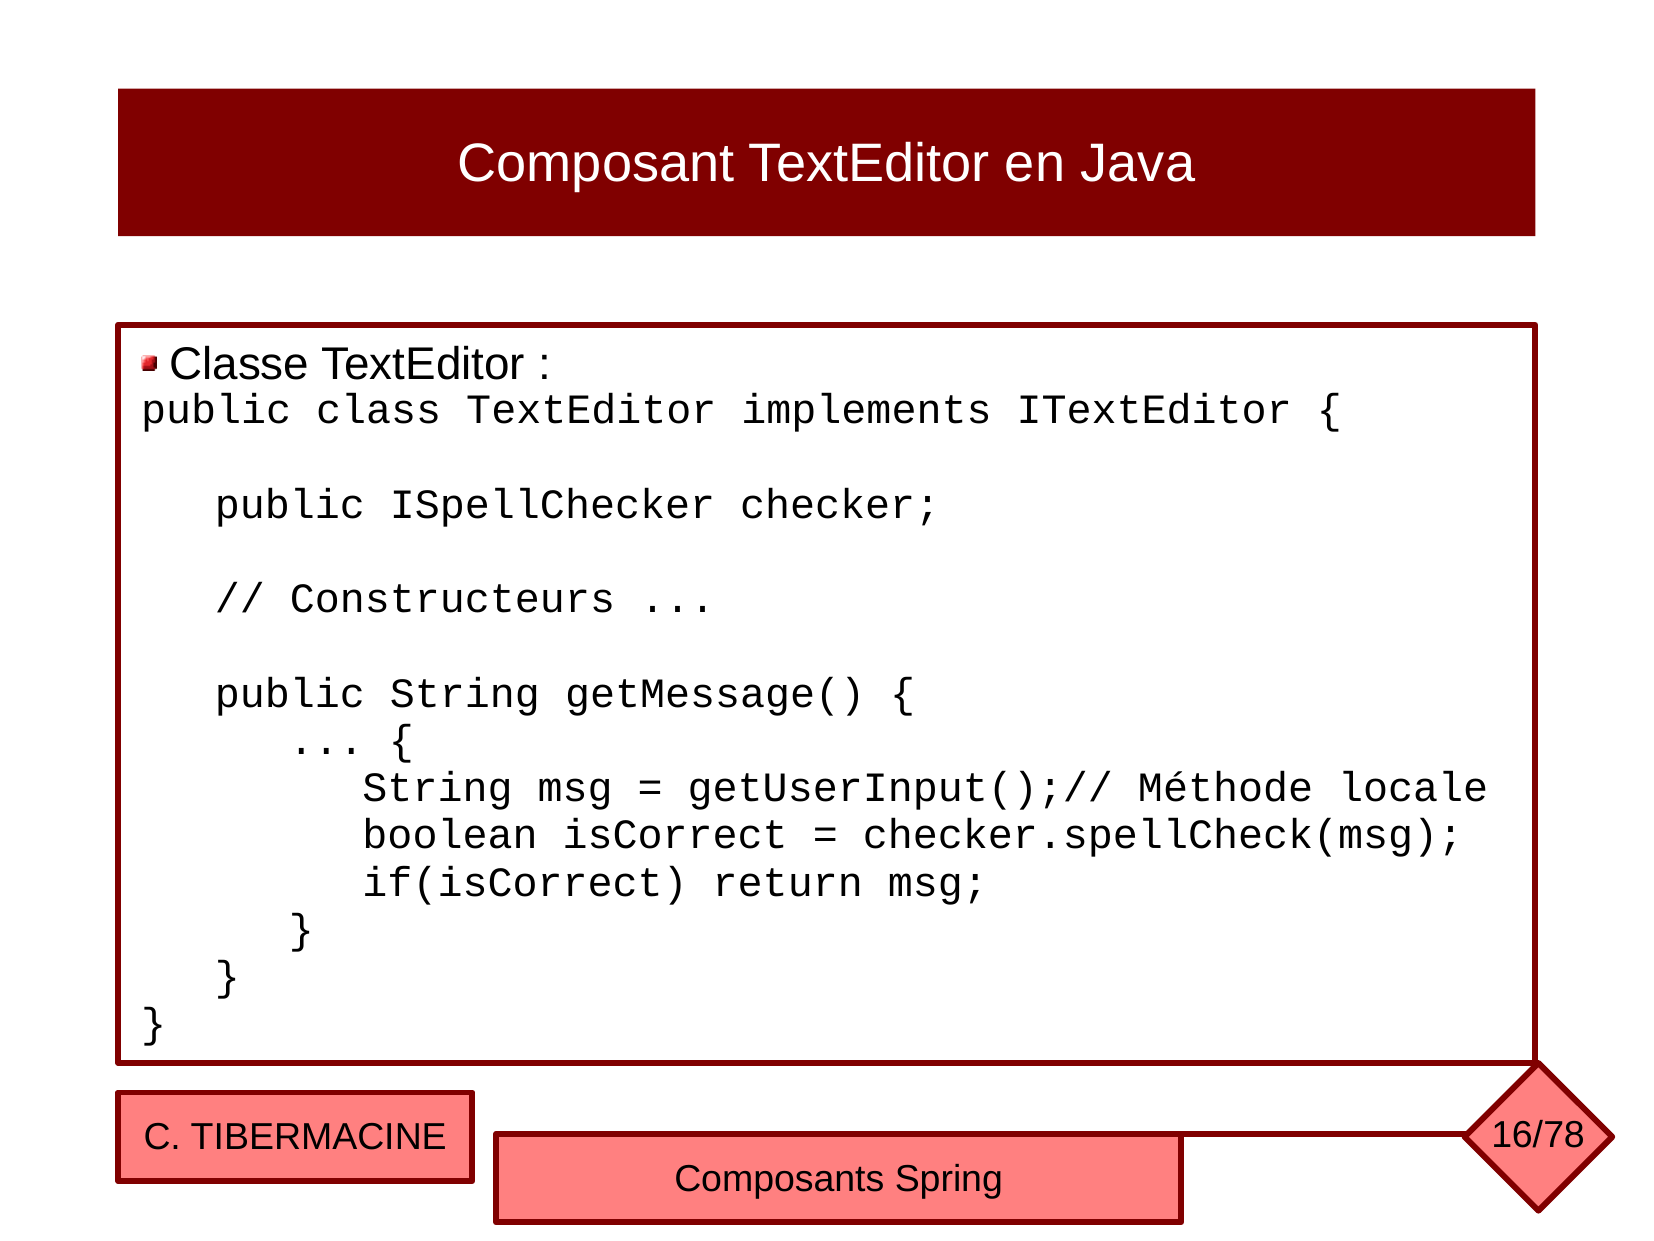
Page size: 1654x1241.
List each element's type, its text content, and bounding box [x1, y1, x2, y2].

text_box Composants Spring [496, 1133, 1182, 1223]
text_box <numéro>/78 [1476, 1106, 1613, 1206]
text_box [1495, 1062, 1582, 1106]
text_box C. TIBERMACINE [118, 1092, 473, 1182]
text_box Classe TextEditor : public class TextEditor implements ITextEditor { public ISpellChecker checker; // Constructeurs ... public String getMessage() { ... { String msg = getUserInput();// Méthode locale boolean isCorrect = checker.spellCheck(msg); if(isCorrect) return msg; } } } [118, 324, 1536, 1063]
text_box Composant TextEditor en Java [118, 88, 1536, 237]
text_box [1464, 1125, 1476, 1149]
picture [141, 355, 157, 371]
text_box [1533, 1206, 1544, 1211]
